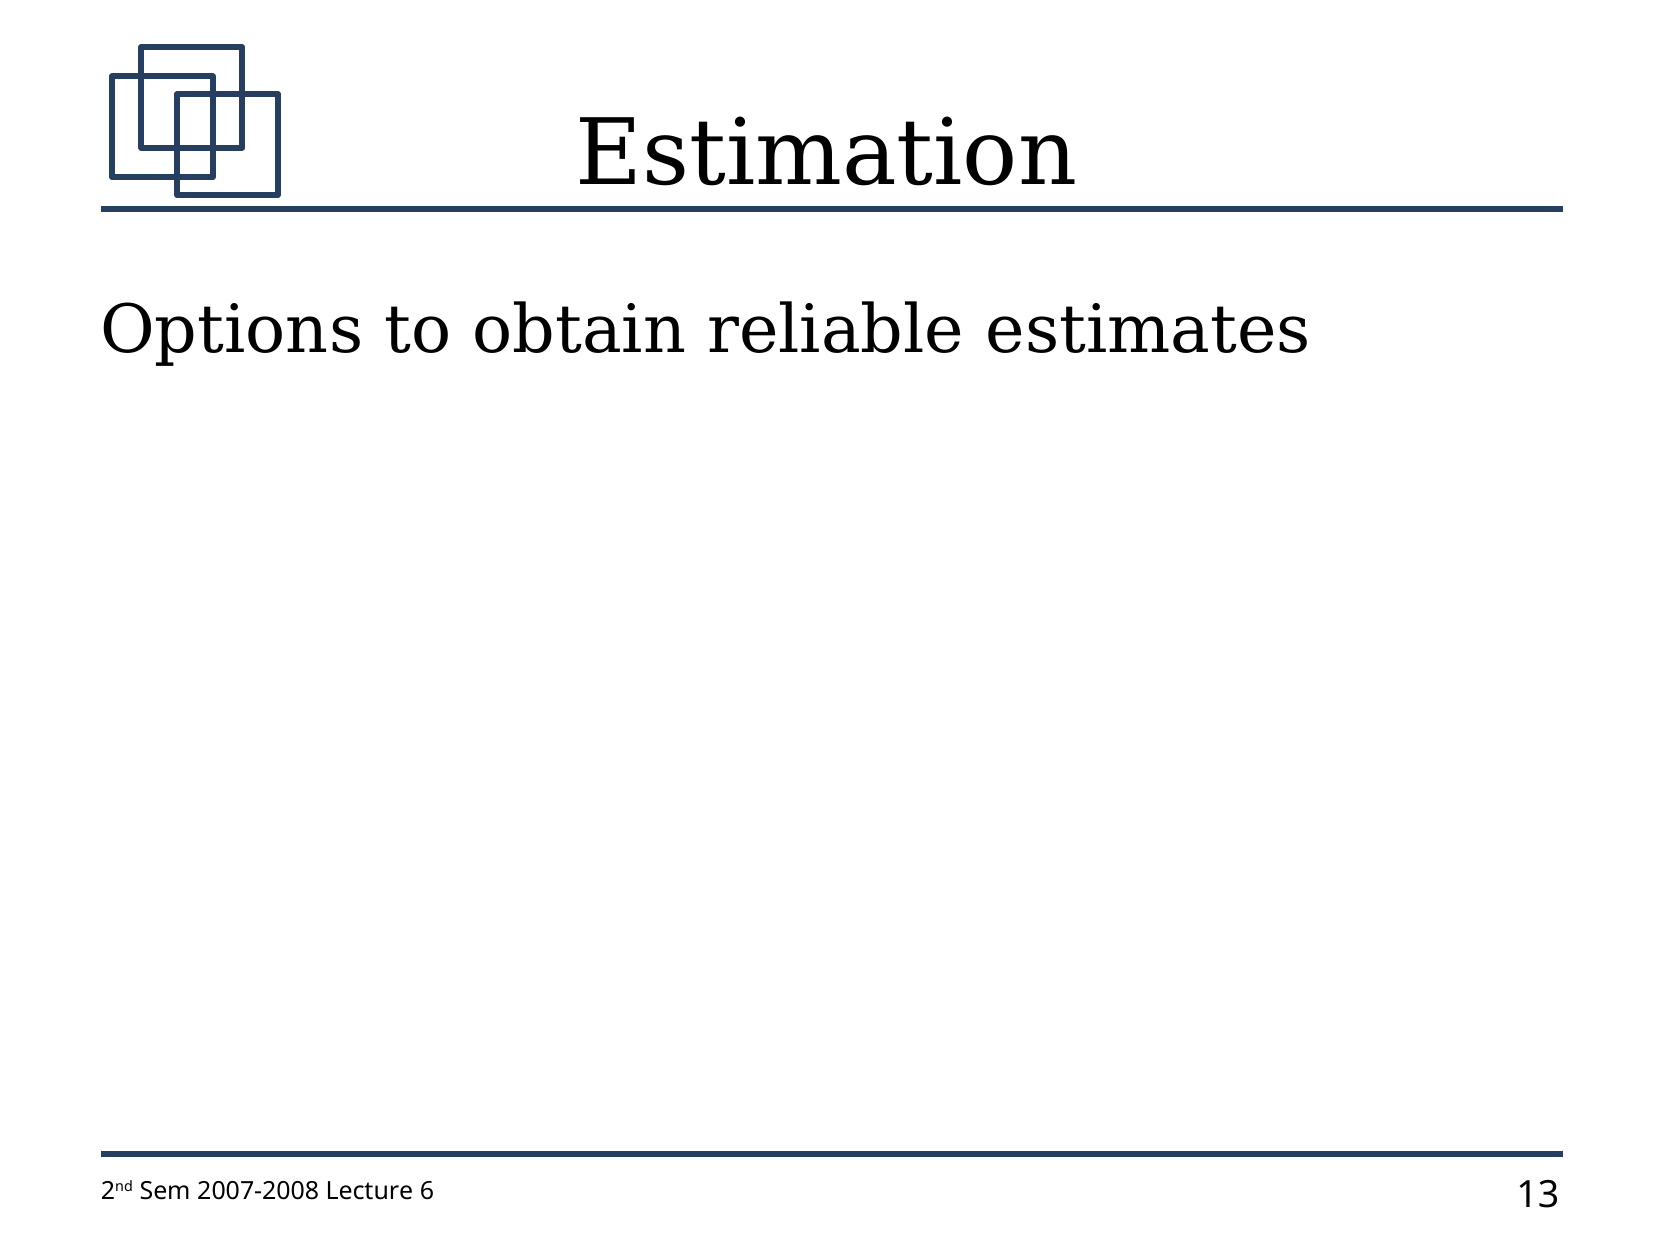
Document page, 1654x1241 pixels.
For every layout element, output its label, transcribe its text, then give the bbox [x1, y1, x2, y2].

list Options to obtain reliable estimates [82, 290, 1571, 1109]
title Estimation [82, 49, 1571, 257]
